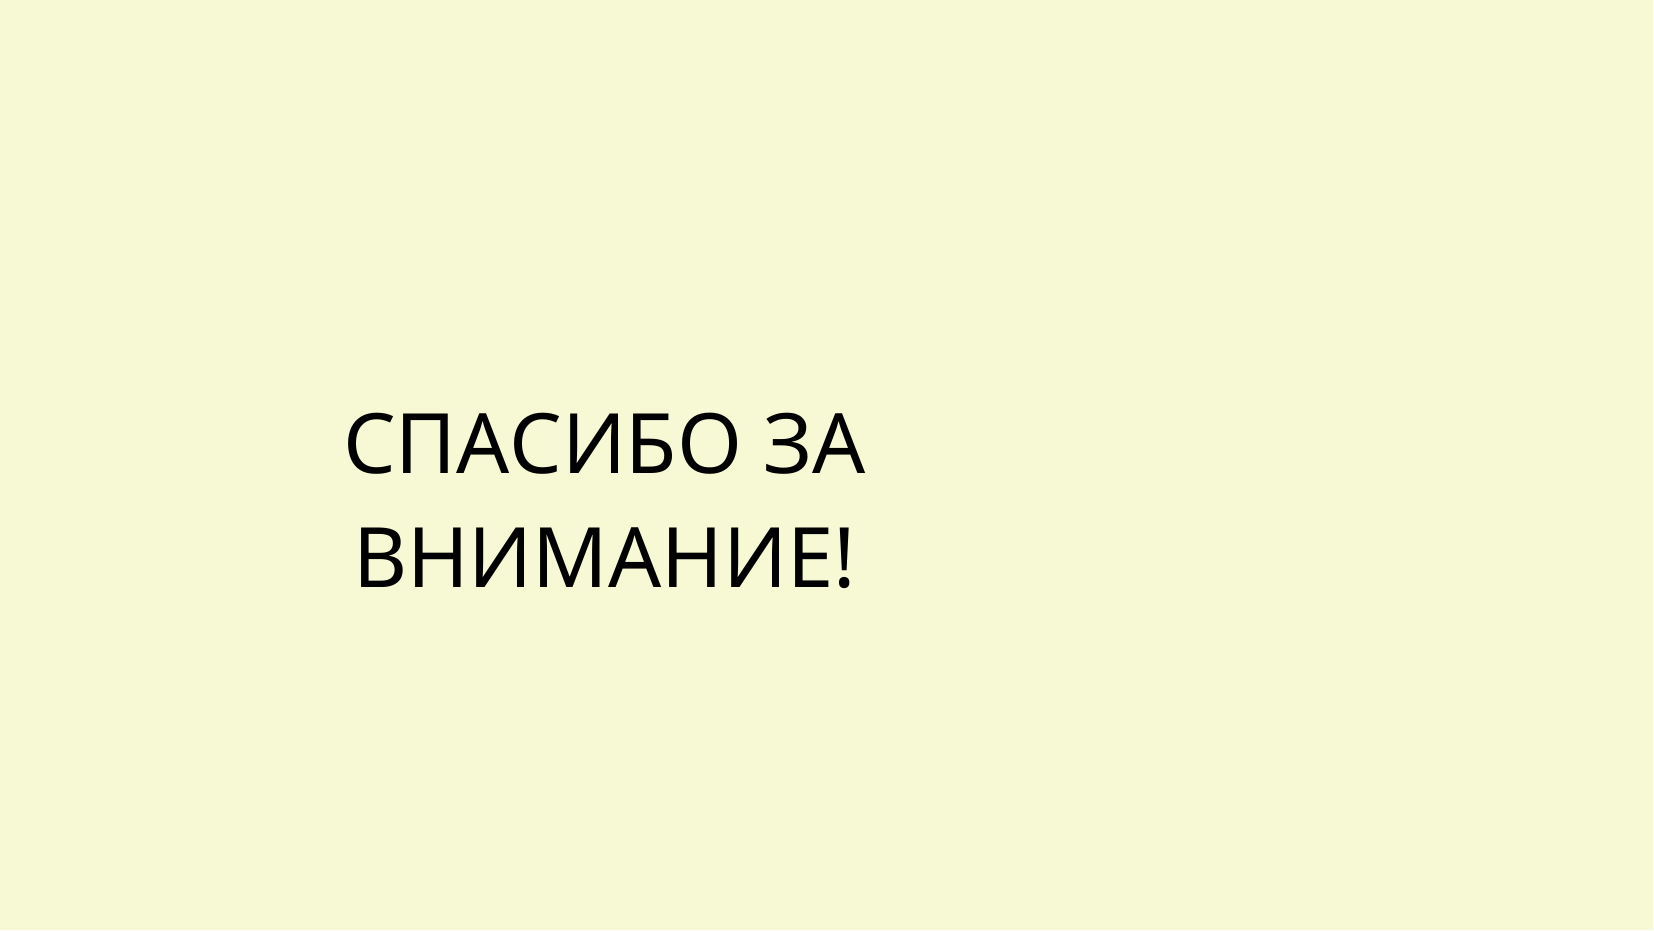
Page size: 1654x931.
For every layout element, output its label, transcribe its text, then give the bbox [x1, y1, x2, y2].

text_box СПАСИБО ЗА ВНИМАНИЕ! [328, 377, 1404, 485]
